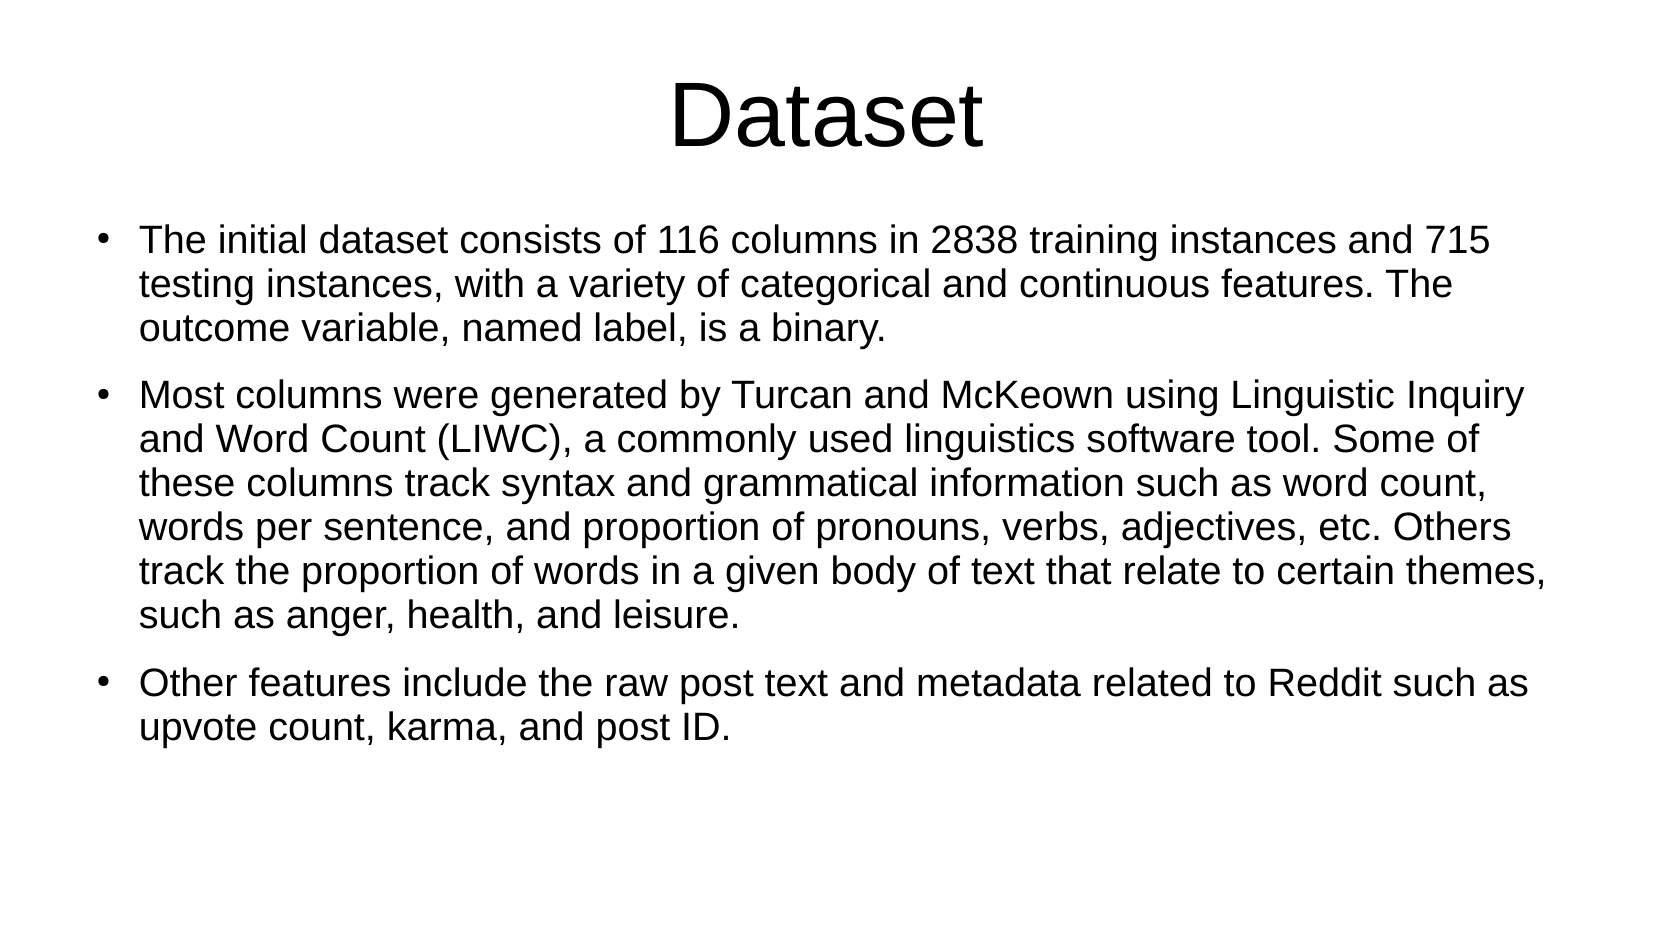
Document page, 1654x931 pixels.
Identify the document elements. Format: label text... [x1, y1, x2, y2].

title Dataset [82, 37, 1571, 193]
list The initial dataset consists of 116 columns in 2838 training instances and 715 testing instances, with a variety of categorical and continuous features. The outcome variable, named label, is a binary. Most columns were generated by Turcan and McKeown using Linguistic Inquiry and Word Count (LIWC), a commonly used linguistics software tool. Some of these columns track syntax and grammatical information such as word count, words per sentence, and proportion of pronouns, verbs, adjectives, etc. Others track the proportion of words in a given body of text that relate to certain themes, such as anger, health, and leisure. Other features include the raw post text and metadata related to Reddit such as upvote count, karma, and post ID. [82, 217, 1571, 758]
